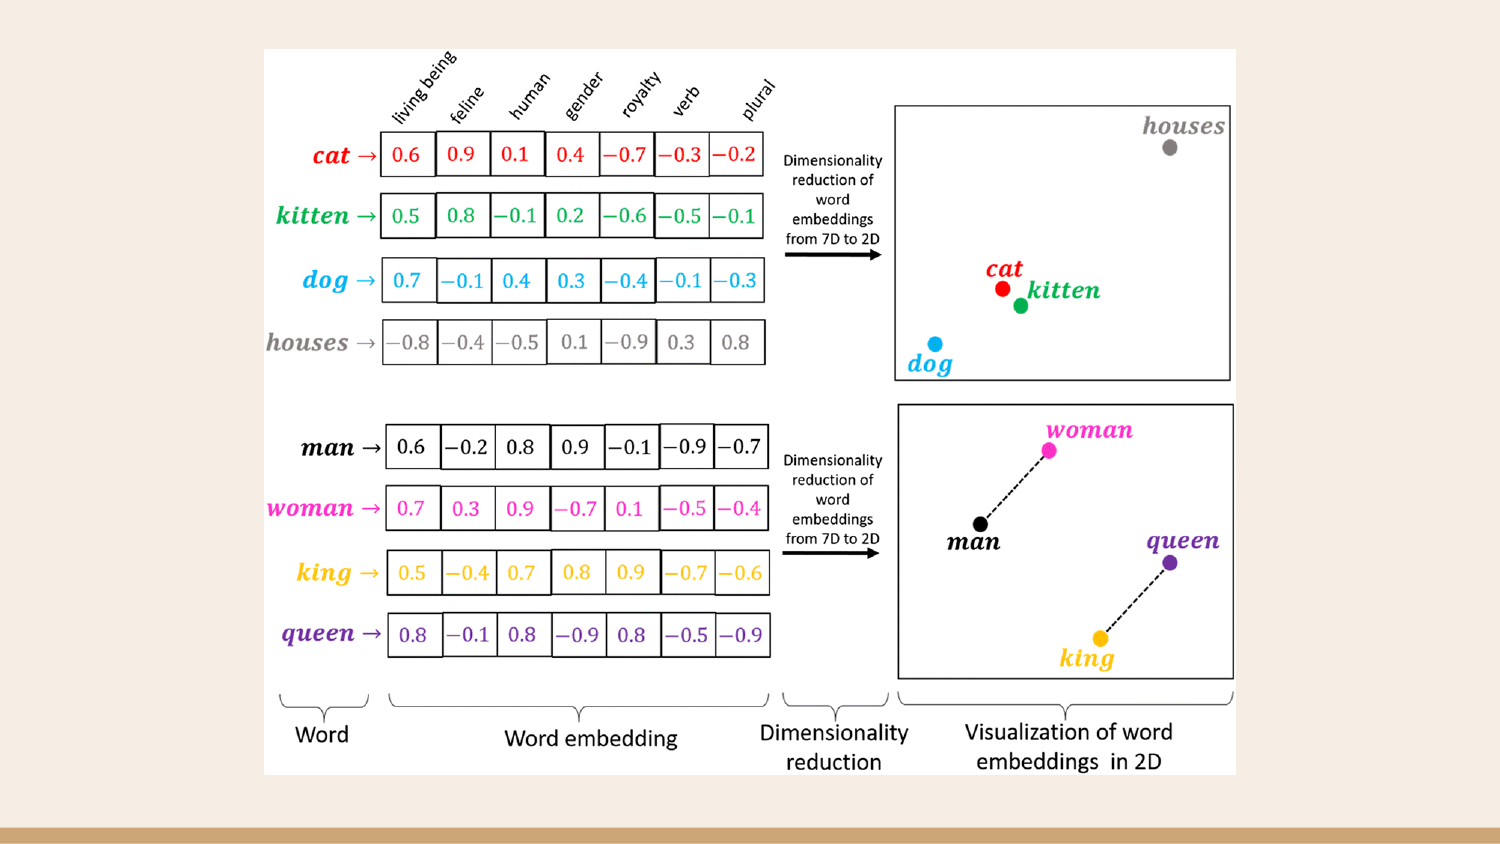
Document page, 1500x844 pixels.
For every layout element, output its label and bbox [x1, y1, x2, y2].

picture [264, 49, 1236, 775]
